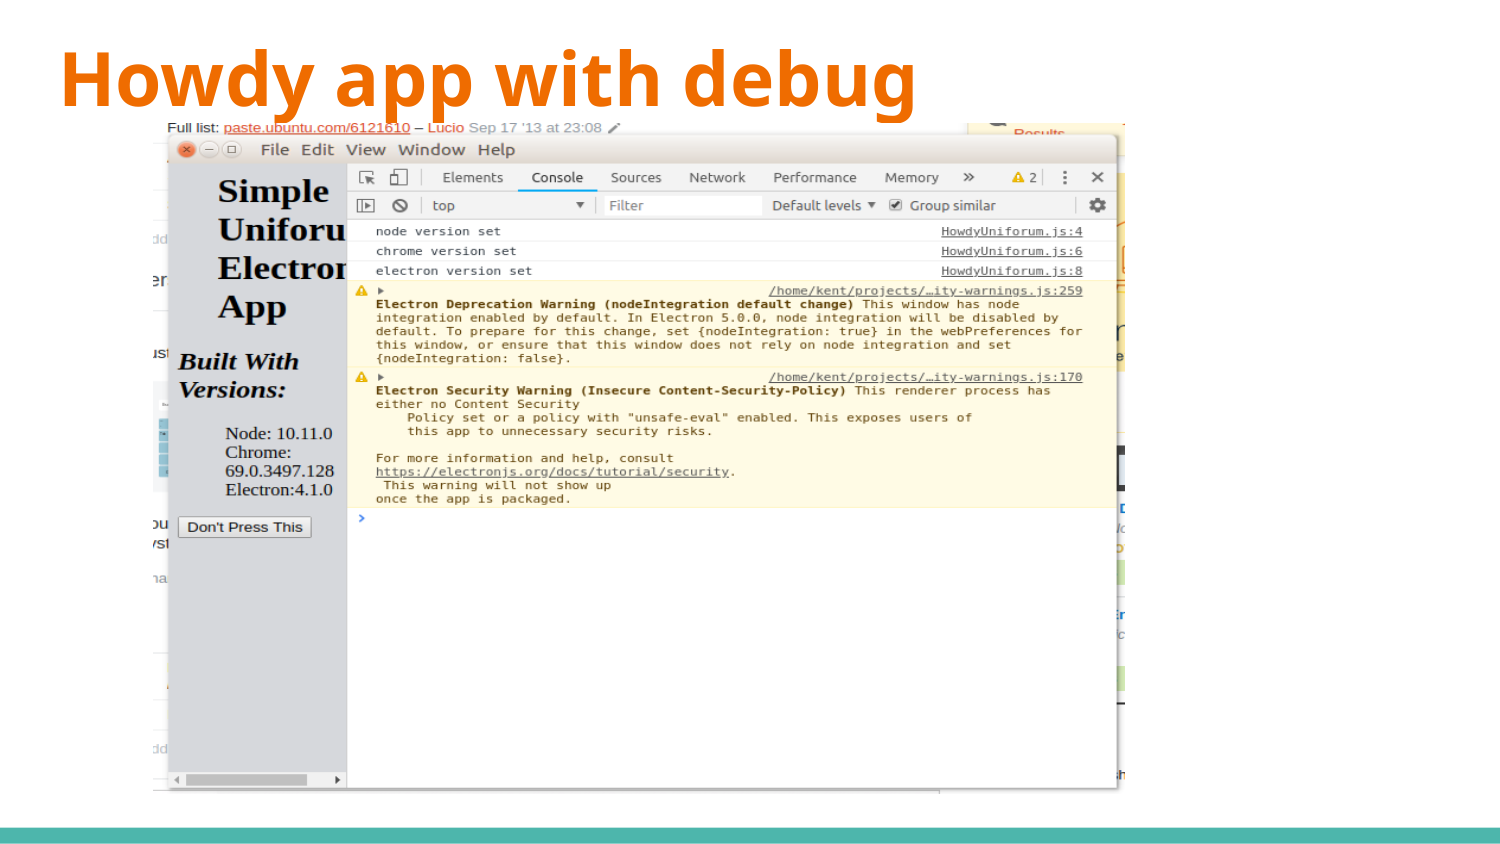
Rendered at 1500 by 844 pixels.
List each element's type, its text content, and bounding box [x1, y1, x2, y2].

title Howdy app with debug [43, 16, 1442, 133]
picture [153, 123, 1125, 794]
